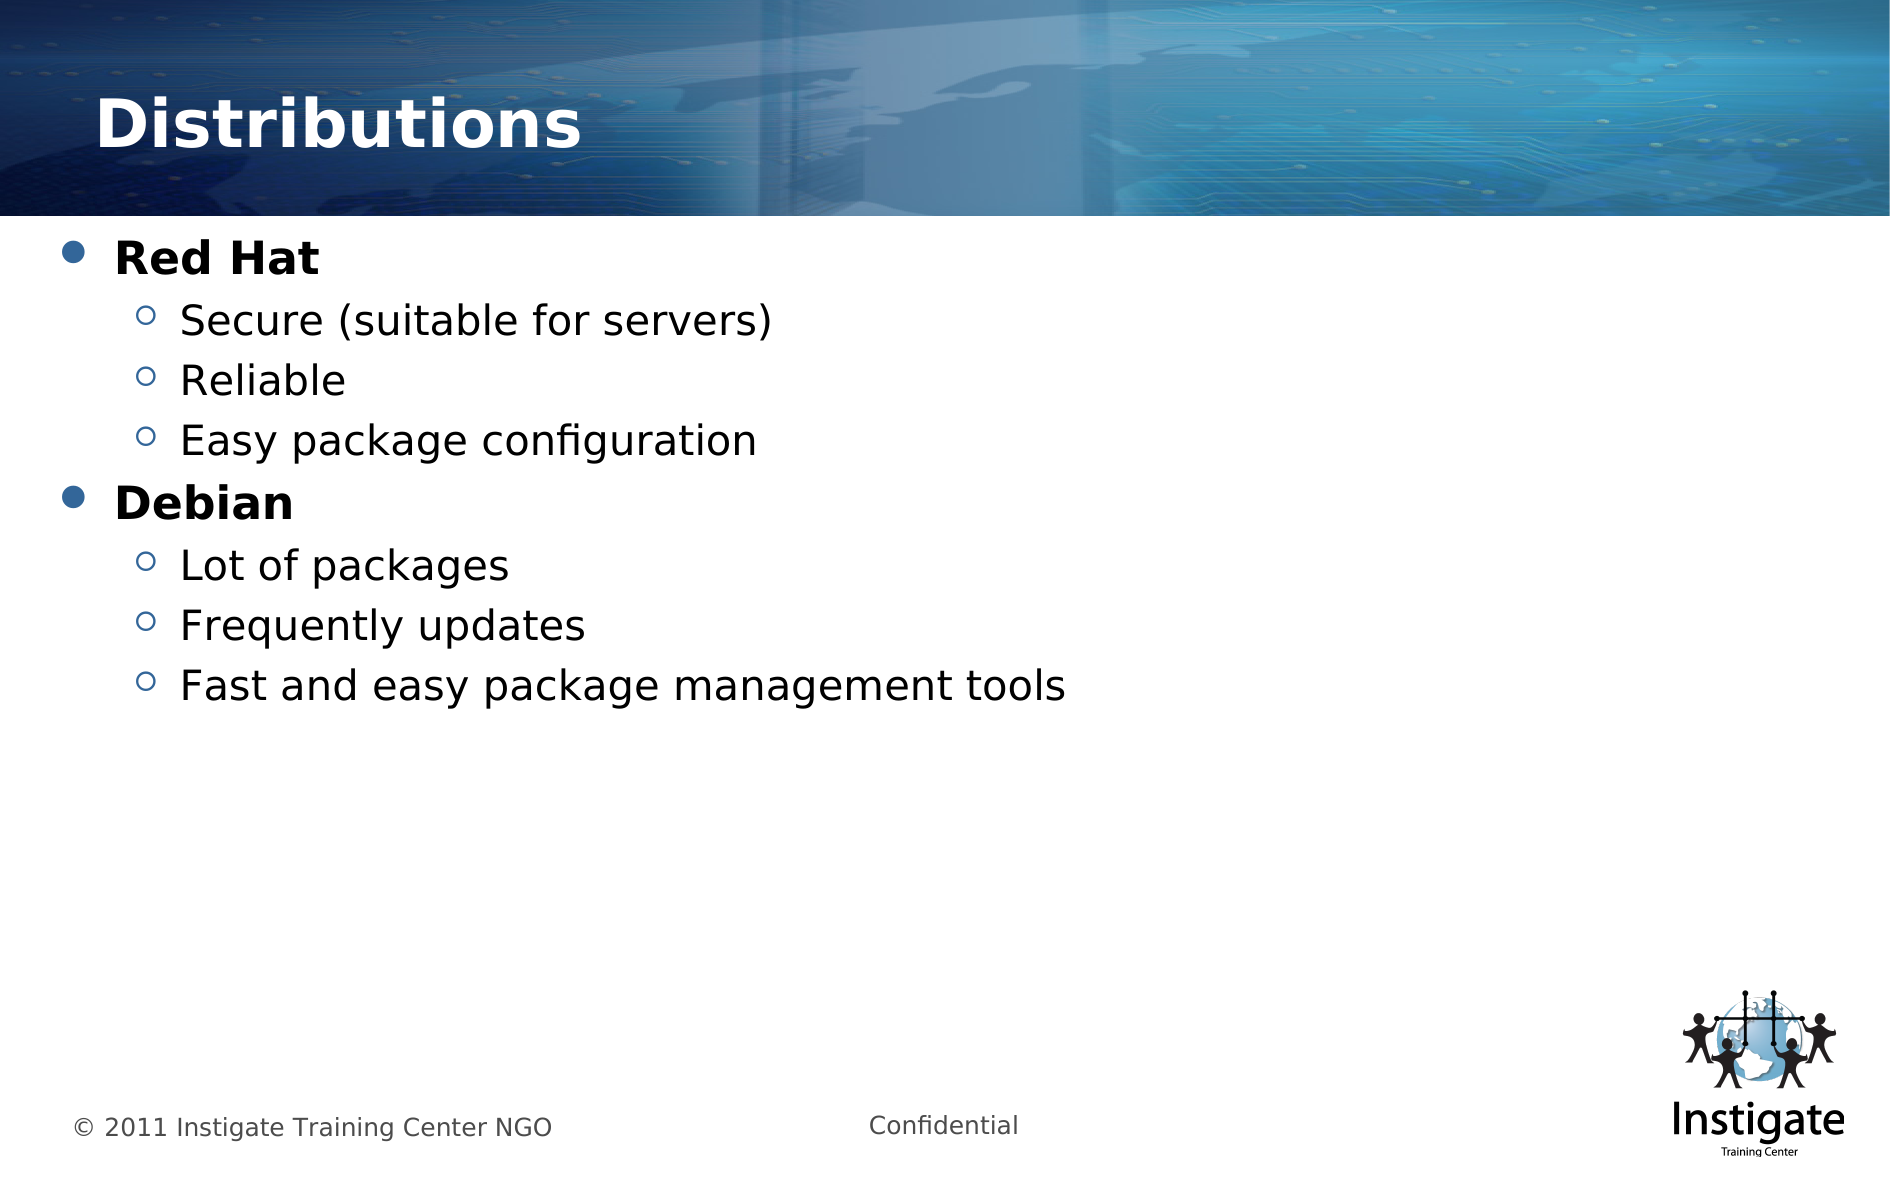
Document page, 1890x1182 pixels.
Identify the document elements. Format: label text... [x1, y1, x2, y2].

picture [1674, 990, 1844, 1157]
picture [0, 0, 1890, 216]
list Red Hat Secure (suitable for servers) Reliable Easy package configuration Debian Lot of packages Frequently updates Fast and easy package management tools [59, 236, 1831, 1001]
title Distributions [94, 54, 1793, 210]
